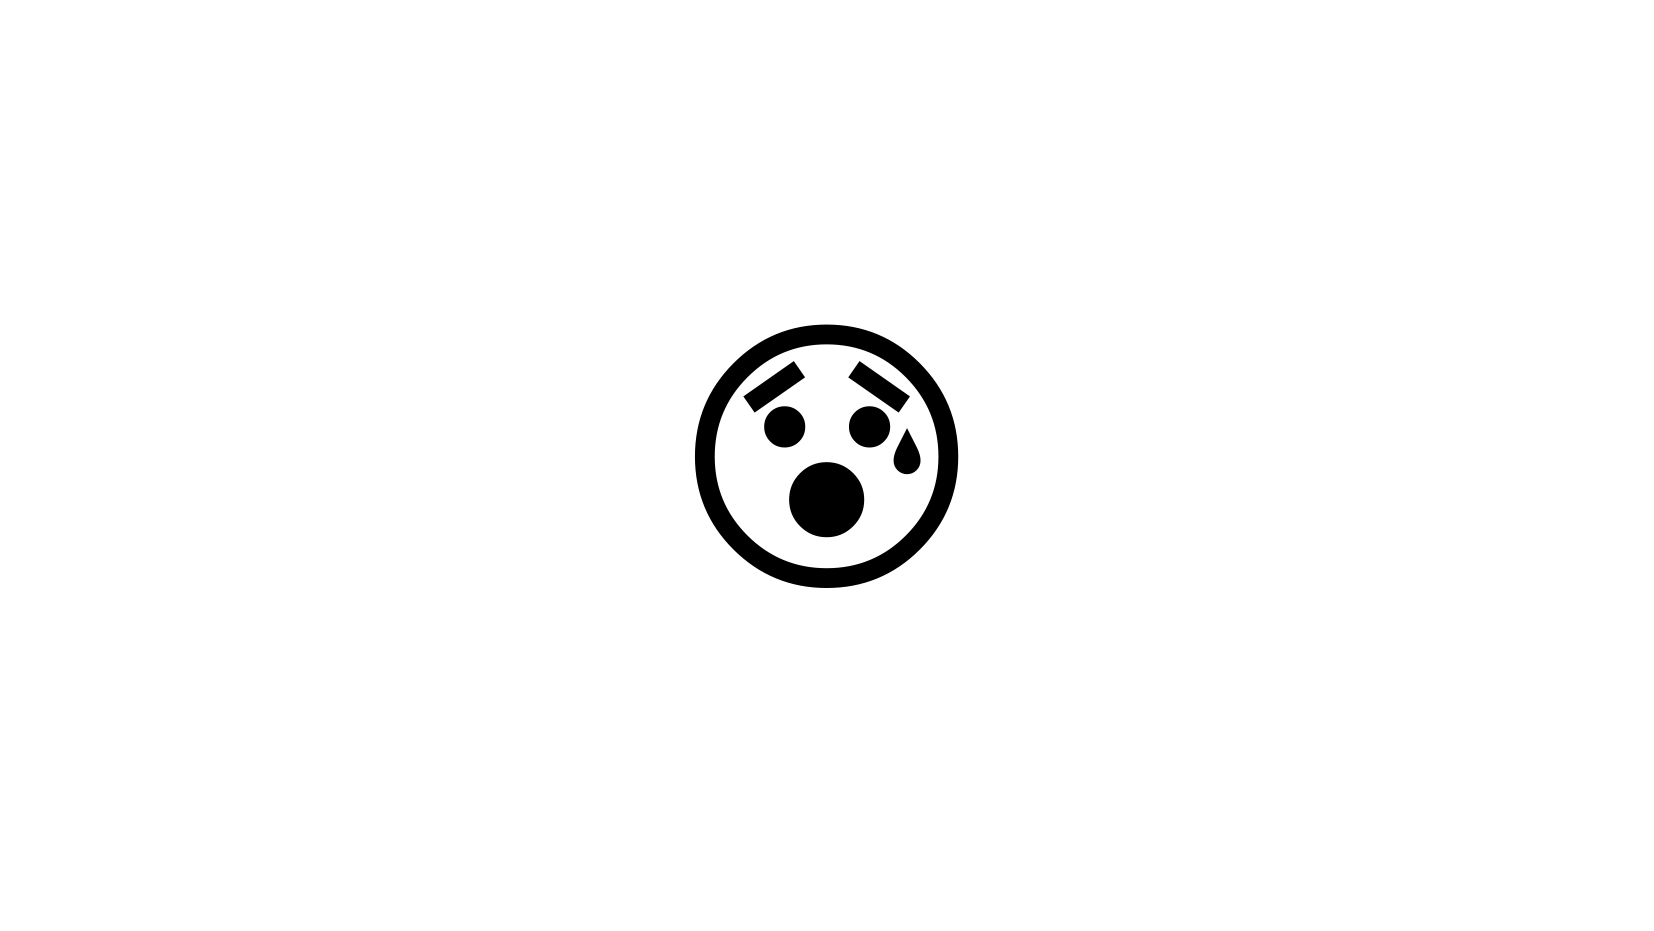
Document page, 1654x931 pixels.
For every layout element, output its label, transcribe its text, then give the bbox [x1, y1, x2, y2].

title 😰 [83, 37, 1572, 863]
